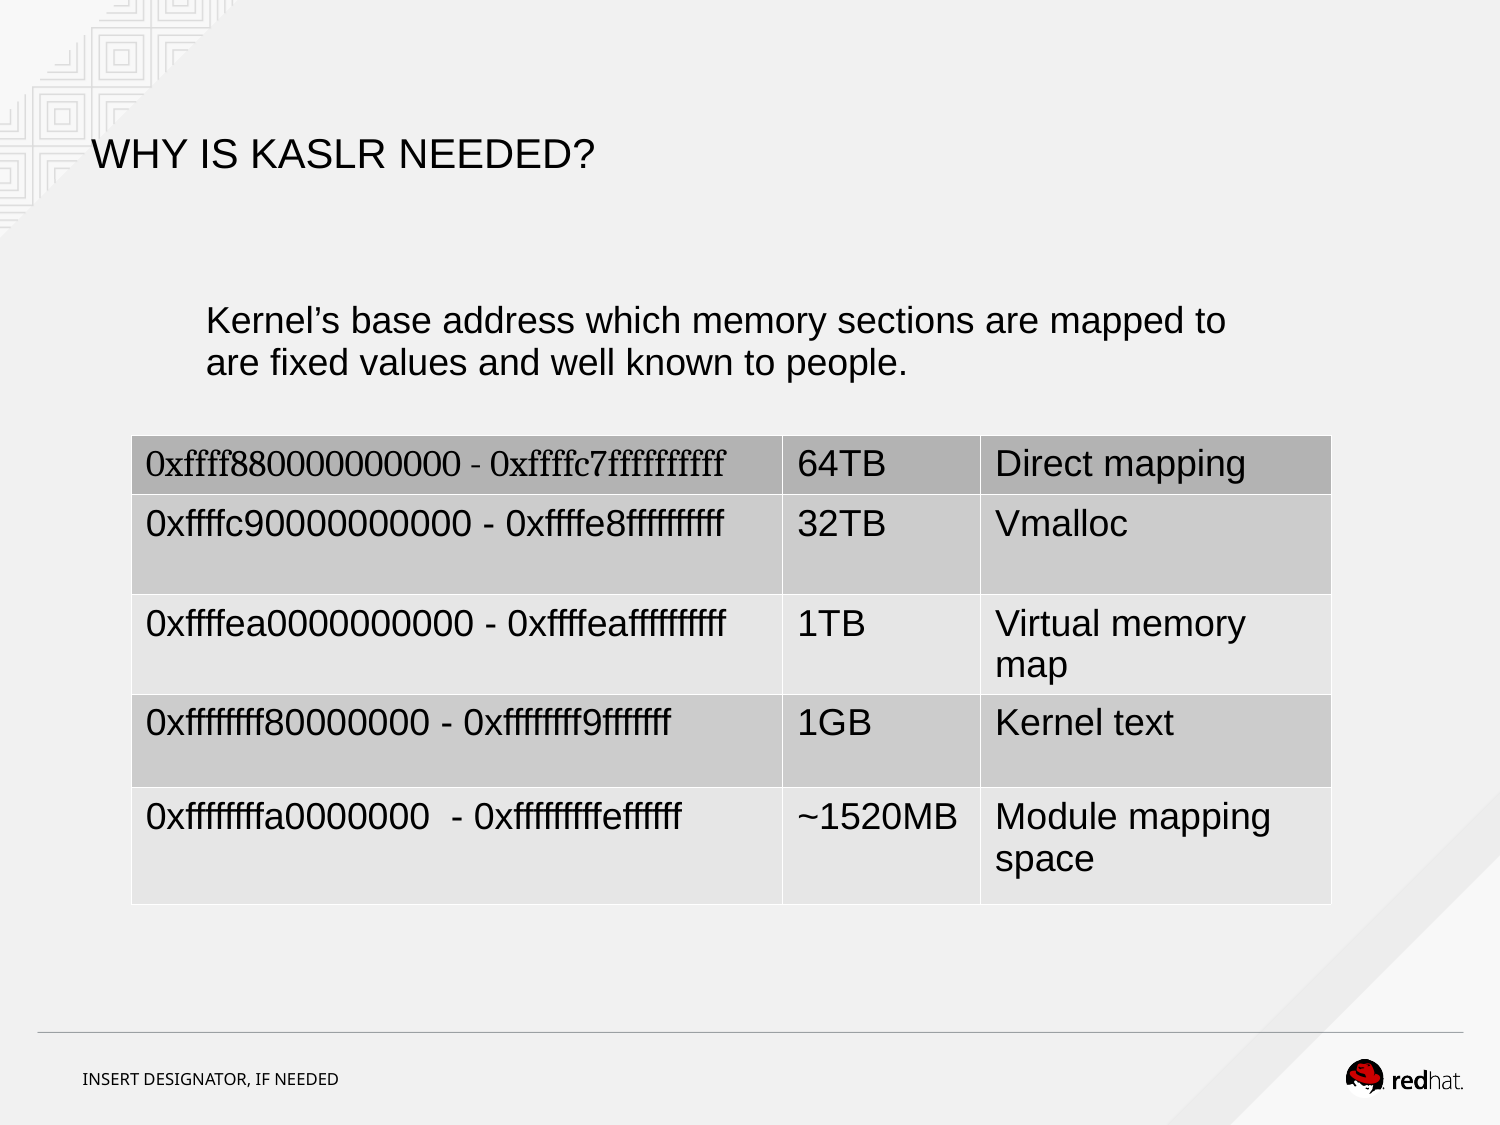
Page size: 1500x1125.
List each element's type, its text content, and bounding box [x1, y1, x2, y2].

table_cell 0xffffffffa0000000 - 0xfffffffffeffffff [132, 788, 782, 904]
table_cell 0xffffffff80000000 - 0xffffffff9fffffff [132, 695, 782, 787]
table_header Direct mapping [981, 436, 1331, 494]
table_cell 0xffffea0000000000 - 0xffffeaffffffffff [132, 595, 782, 694]
table_cell 1TB [783, 595, 980, 694]
picture [0, 0, 1500, 1125]
table_cell Kernel text [981, 695, 1331, 787]
list Kernel’s base address which memory sections are mapped to are fixed values and well known to people. [135, 299, 1276, 435]
table_header 64TB [783, 436, 980, 494]
table_cell Virtual memory map [981, 595, 1331, 694]
table_cell 0xffffc90000000000 - 0xffffe8ffffffffff [132, 495, 782, 594]
table_cell ~1520MB [783, 788, 980, 904]
table_cell 32TB [783, 495, 980, 594]
table_header 0xffff880000000000 - 0xffffc7ffffffffff [132, 436, 782, 494]
table_cell Module mapping space [981, 788, 1331, 904]
title WHY IS KASLR NEEDED? [91, 75, 1321, 233]
table_cell 1GB [783, 695, 980, 787]
table_cell Vmalloc [981, 495, 1331, 594]
